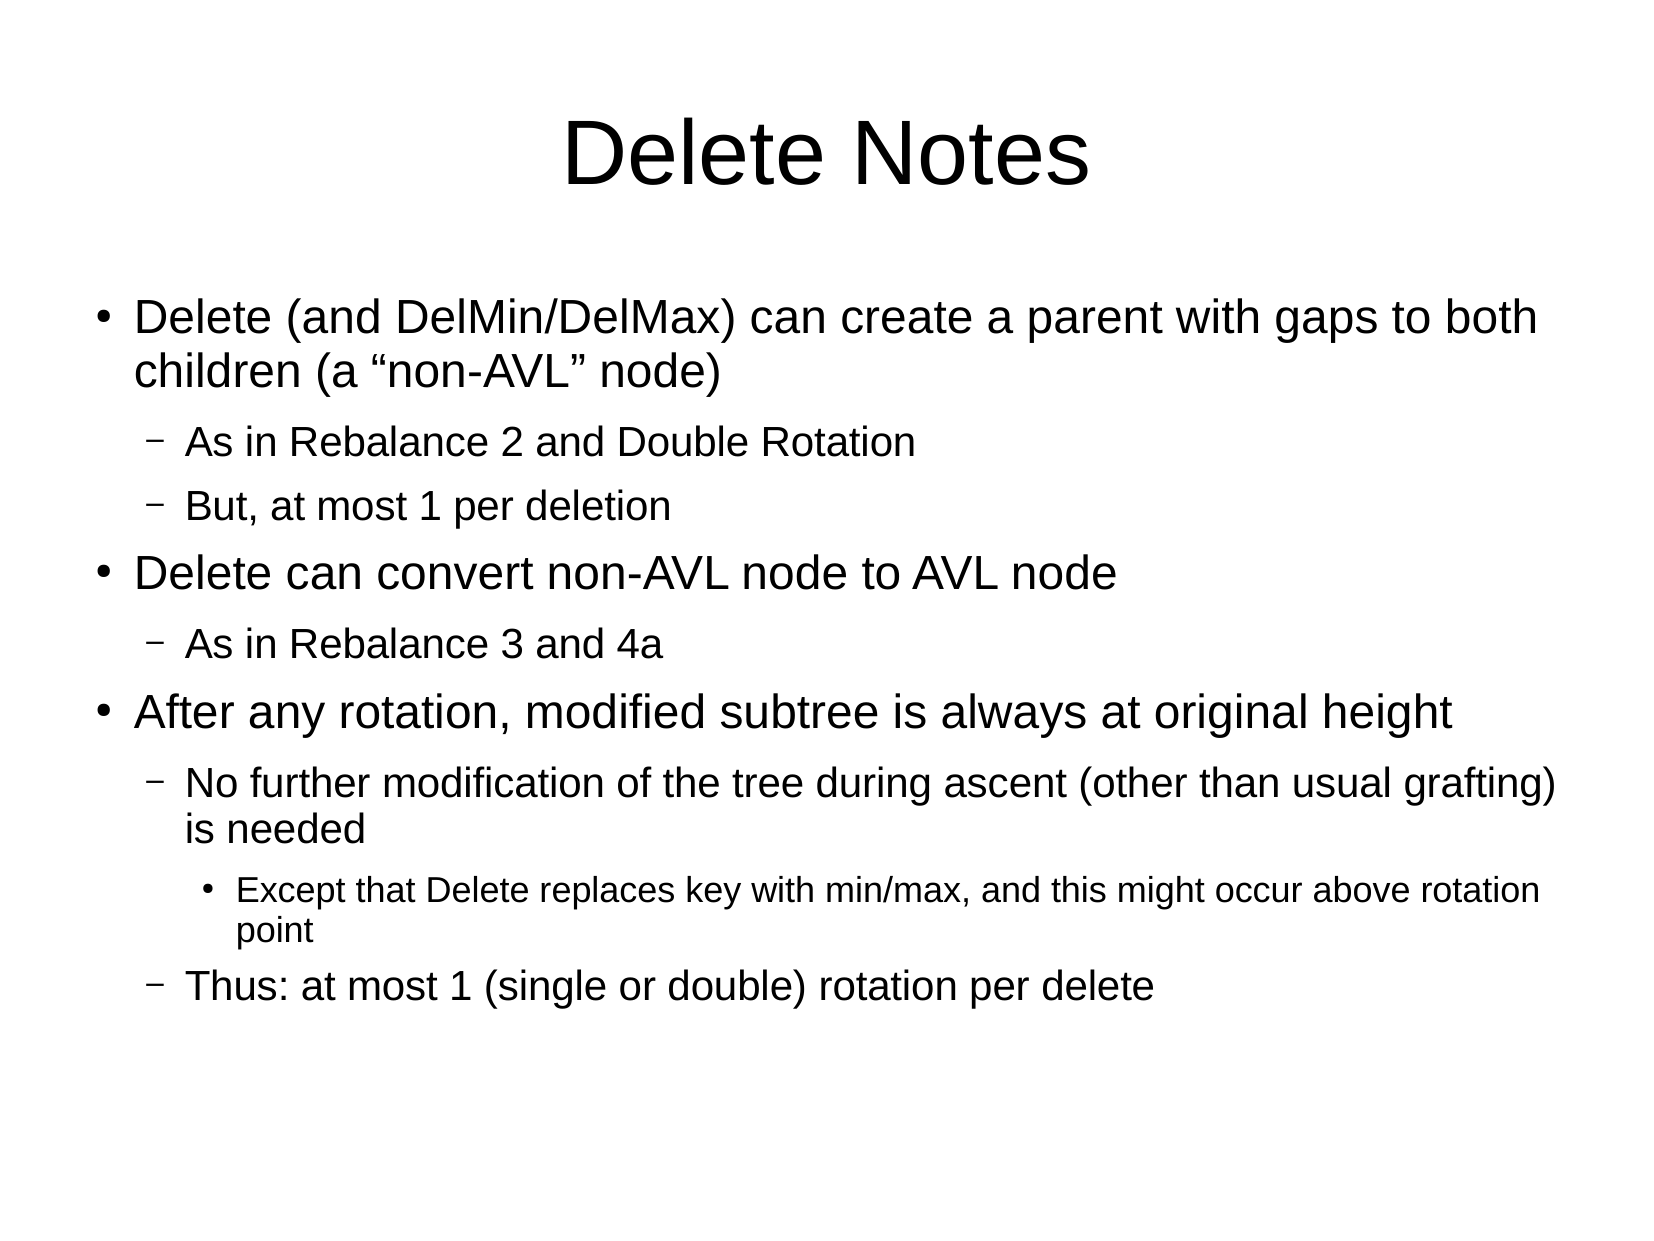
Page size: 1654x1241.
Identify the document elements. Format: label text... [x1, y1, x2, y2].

list Delete (and DelMin/DelMax) can create a parent with gaps to both children (a “non-AVL” node) As in Rebalance 2 and Double Rotation But, at most 1 per deletion Delete can convert non-AVL node to AVL node As in Rebalance 3 and 4a After any rotation, modified subtree is always at original height No further modification of the tree during ascent (other than usual grafting) is needed Except that Delete replaces key with min/max, and this might occur above rotation point Thus: at most 1 (single or double) rotation per delete [82, 290, 1571, 1010]
title Delete Notes [82, 49, 1571, 257]
